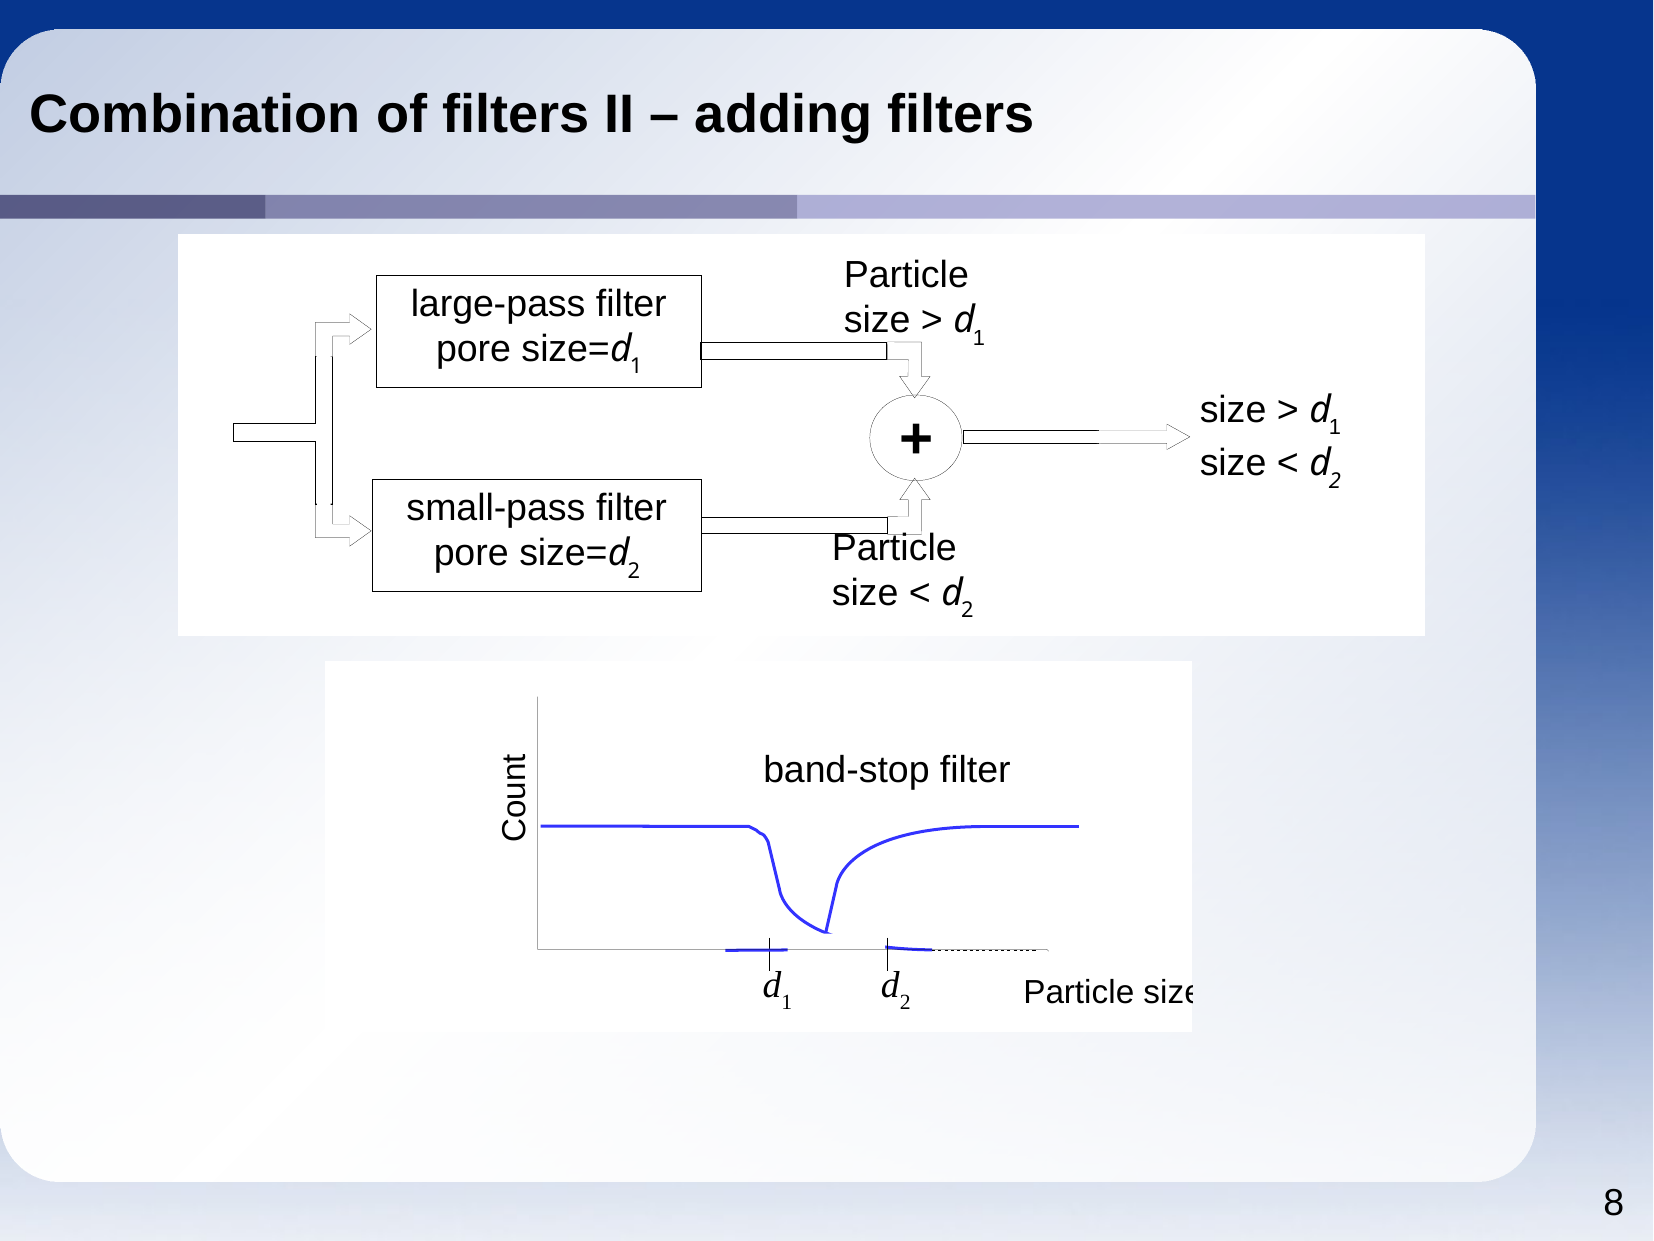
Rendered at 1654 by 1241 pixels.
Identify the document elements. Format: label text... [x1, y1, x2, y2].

picture [0, 0, 1654, 1241]
title Combination of filters II – adding filters [29, 49, 1506, 178]
chart [178, 234, 1425, 636]
chart [324, 661, 1193, 1032]
